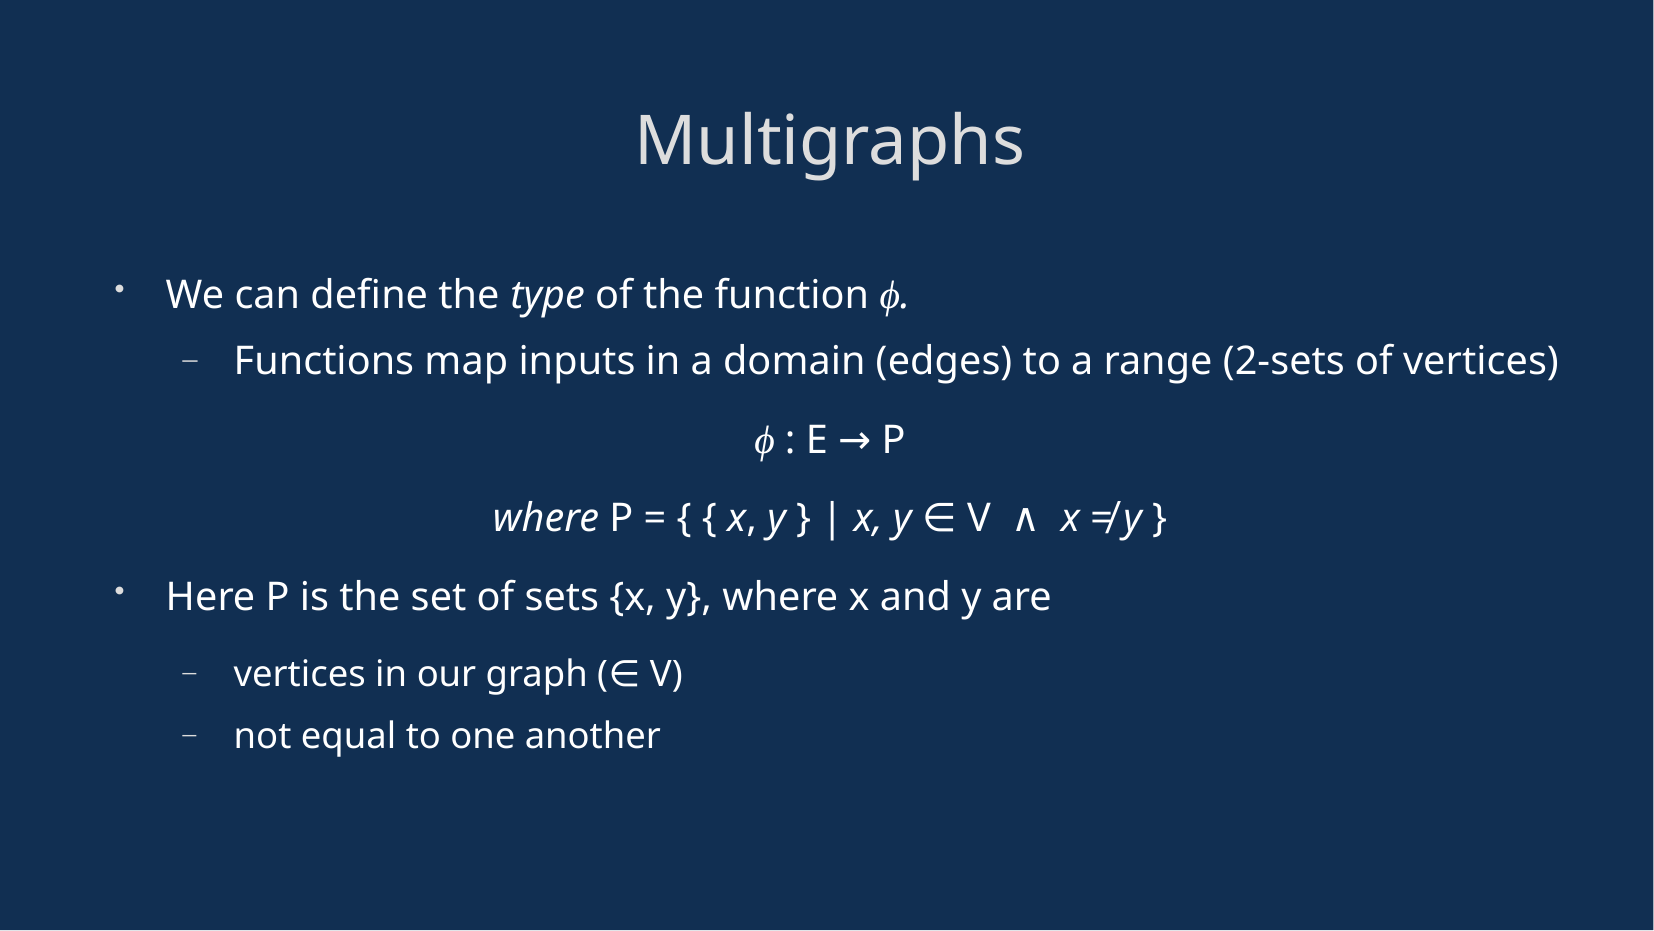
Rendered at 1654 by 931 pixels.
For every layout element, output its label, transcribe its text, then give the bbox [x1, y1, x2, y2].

list We can define the type of the function ϕ. Functions map inputs in a domain (edges) to a range (2-sets of vertices) ϕ : E → P where P = { { x, y } | x, y ∈ V ∧ x ≠ y } Here P is the set of sets {x, y}, where x and y are vertices in our graph (∈ V) not equal to one another [97, 268, 1563, 806]
title Multigraphs [97, 56, 1563, 220]
